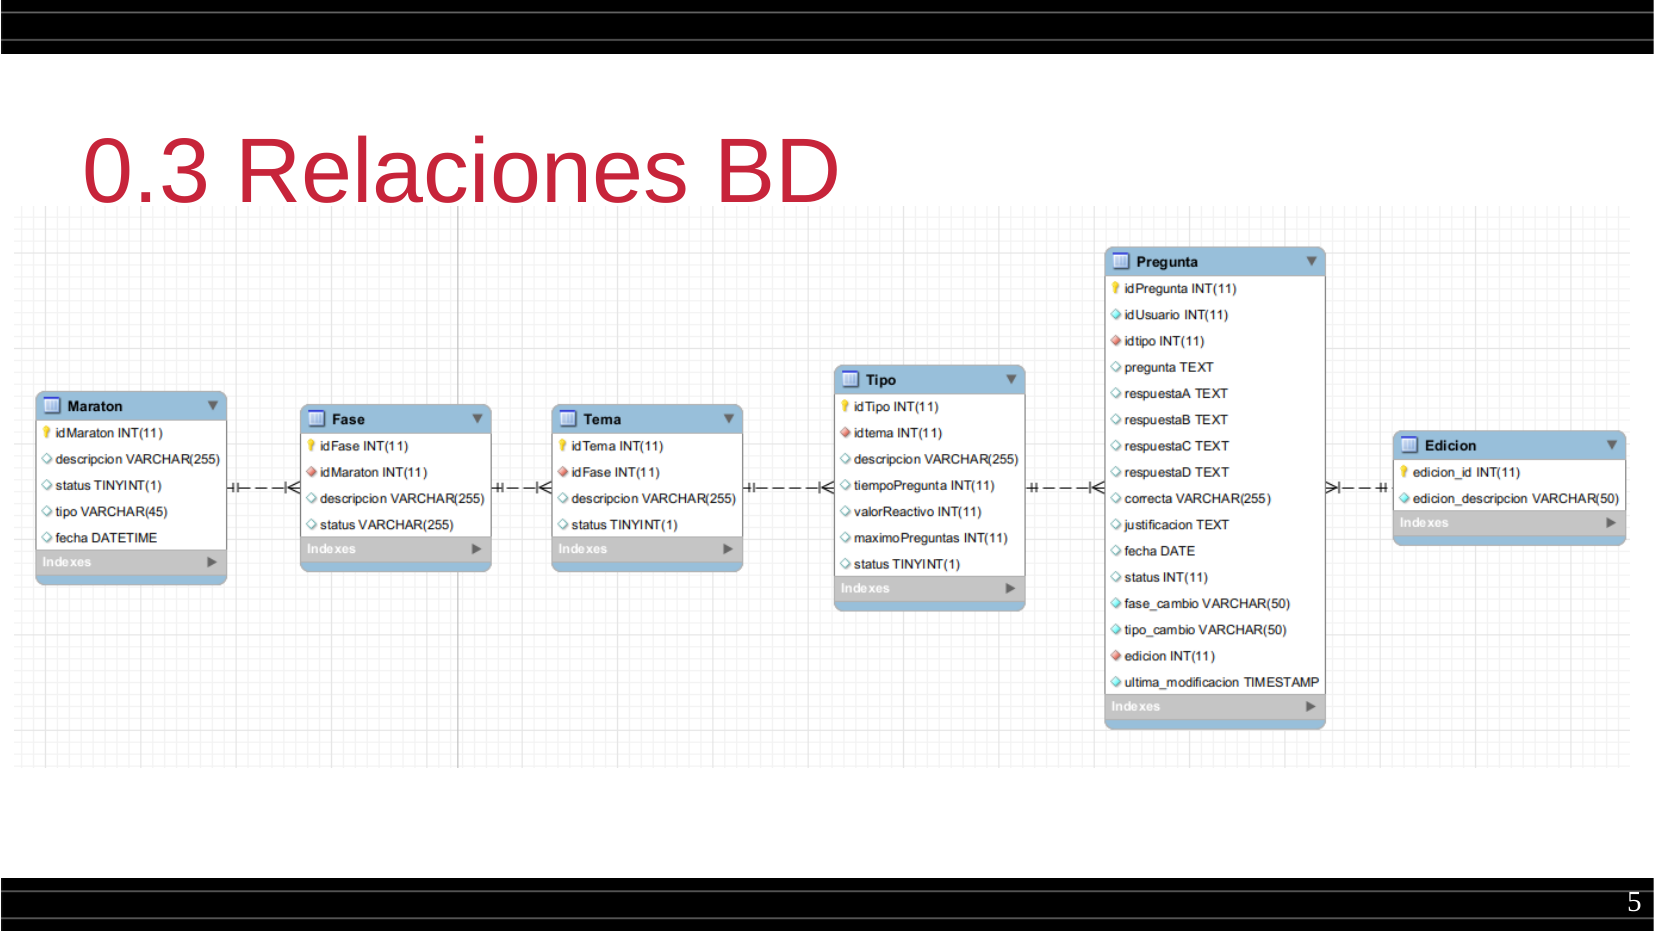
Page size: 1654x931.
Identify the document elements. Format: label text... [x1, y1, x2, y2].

picture [14, 206, 1630, 768]
picture [1, 0, 1654, 54]
title 0.3 Relaciones BD [82, 92, 1571, 206]
picture [1, 878, 1654, 931]
